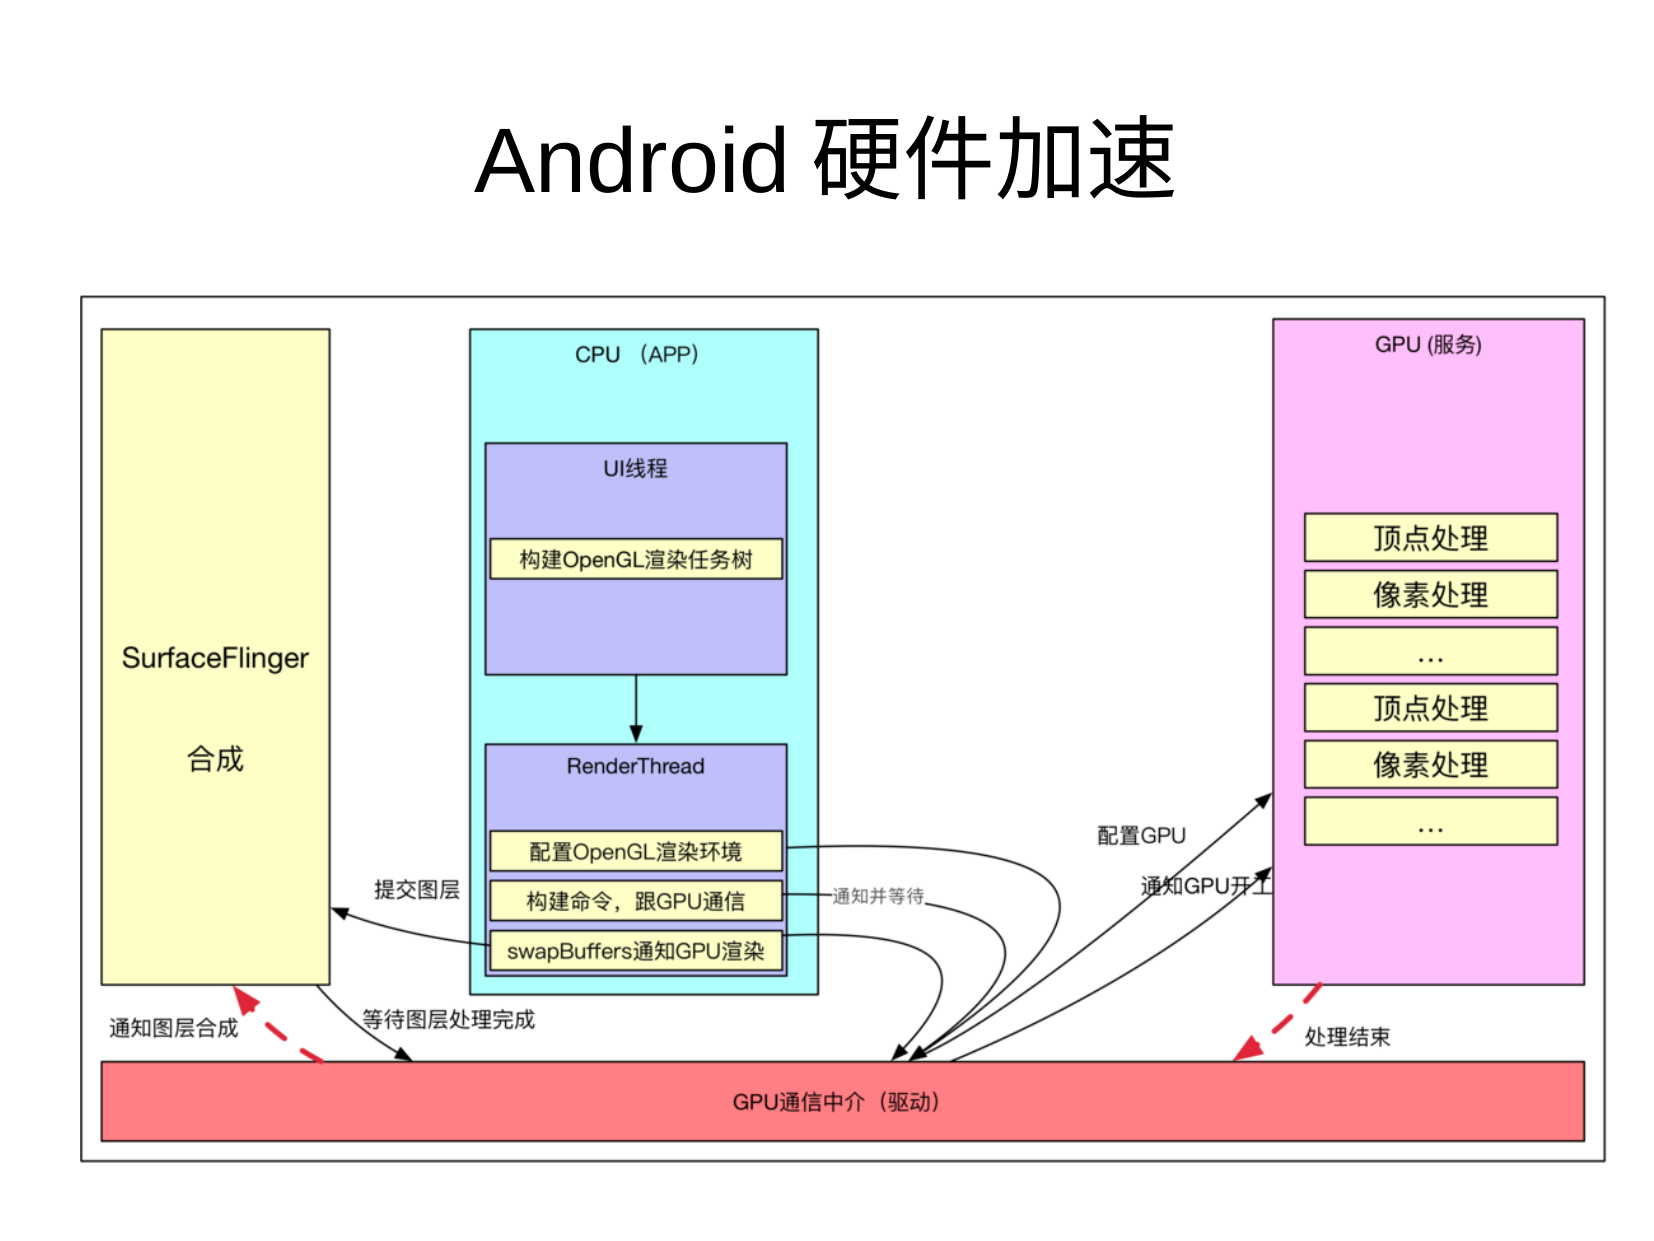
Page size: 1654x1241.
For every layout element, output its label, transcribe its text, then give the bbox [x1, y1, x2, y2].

title Android硬件加速 [82, 49, 1571, 257]
picture [80, 295, 1607, 1163]
